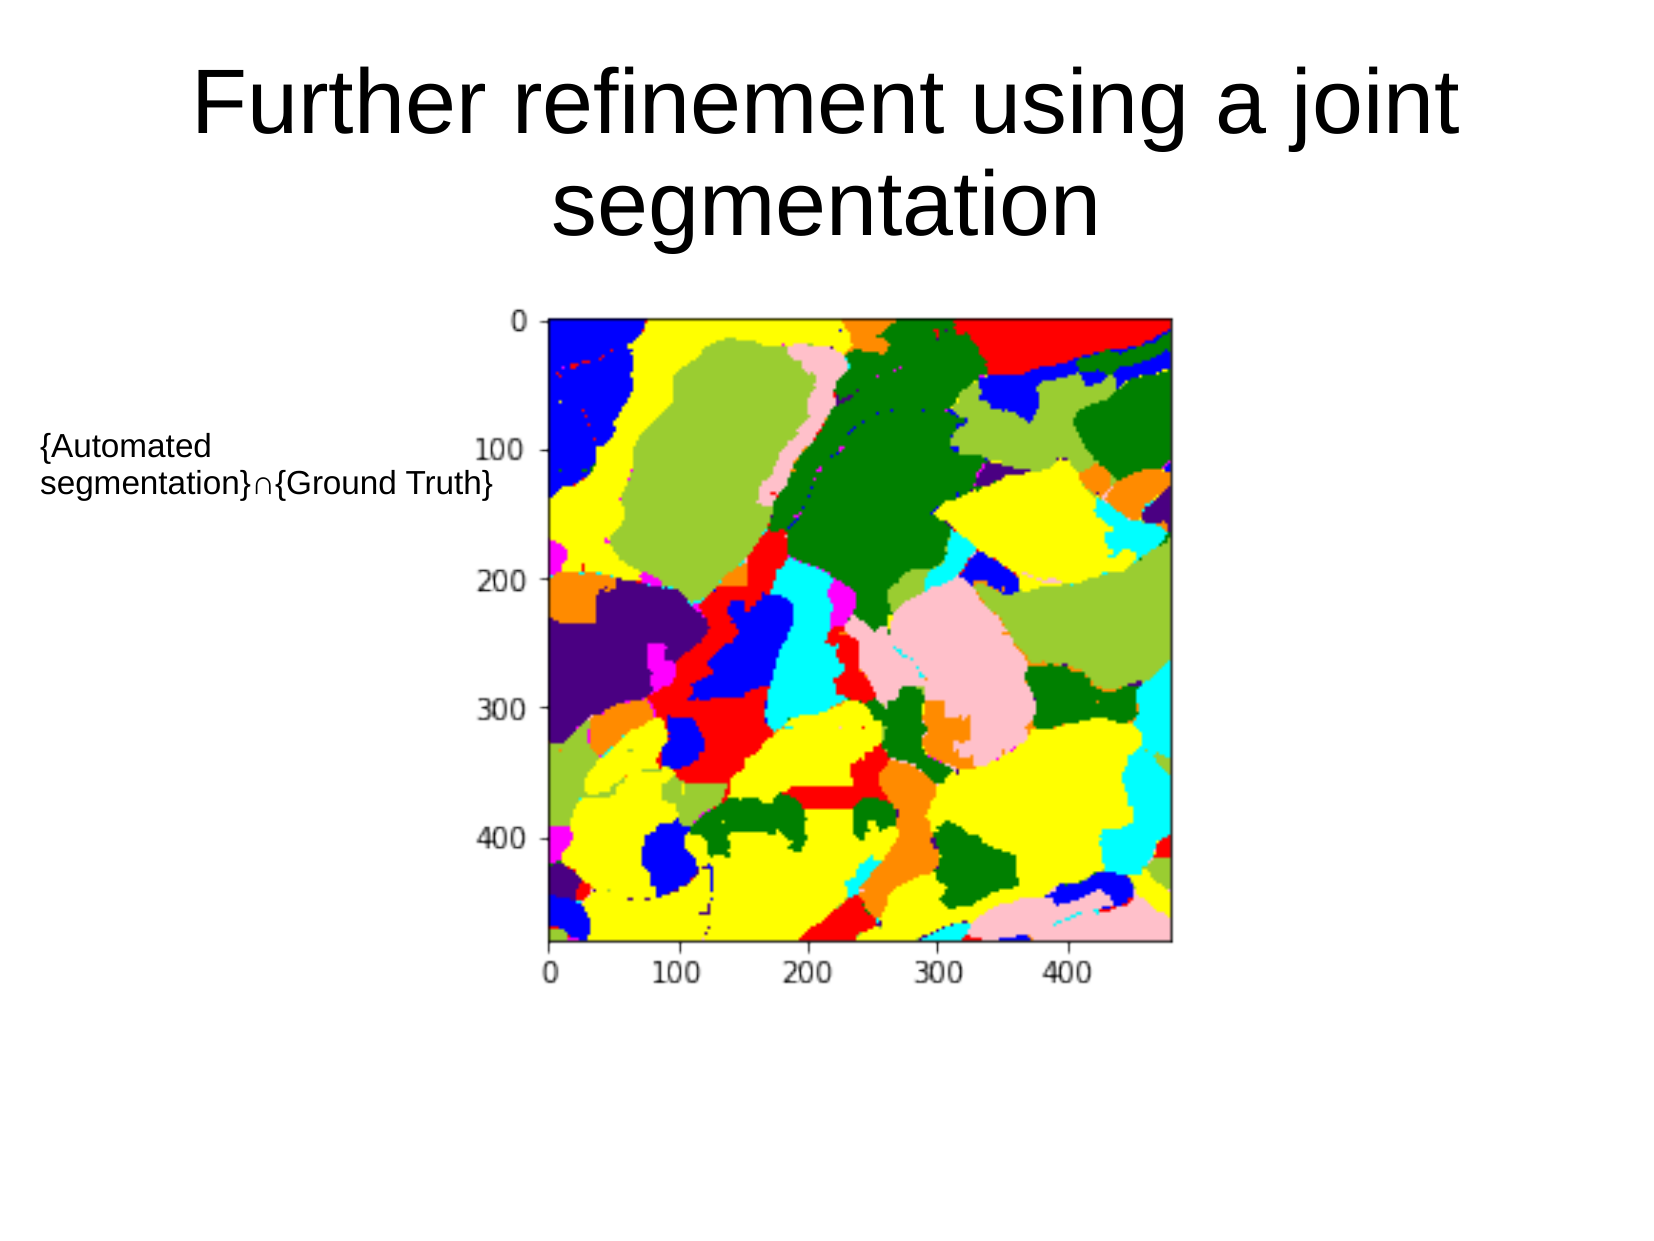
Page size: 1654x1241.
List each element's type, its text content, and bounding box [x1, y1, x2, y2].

text_box {Automated segmentation}∩{Ground Truth} [25, 420, 581, 575]
title Further refinement using a joint segmentation [82, 49, 1571, 257]
picture [454, 290, 1200, 1010]
